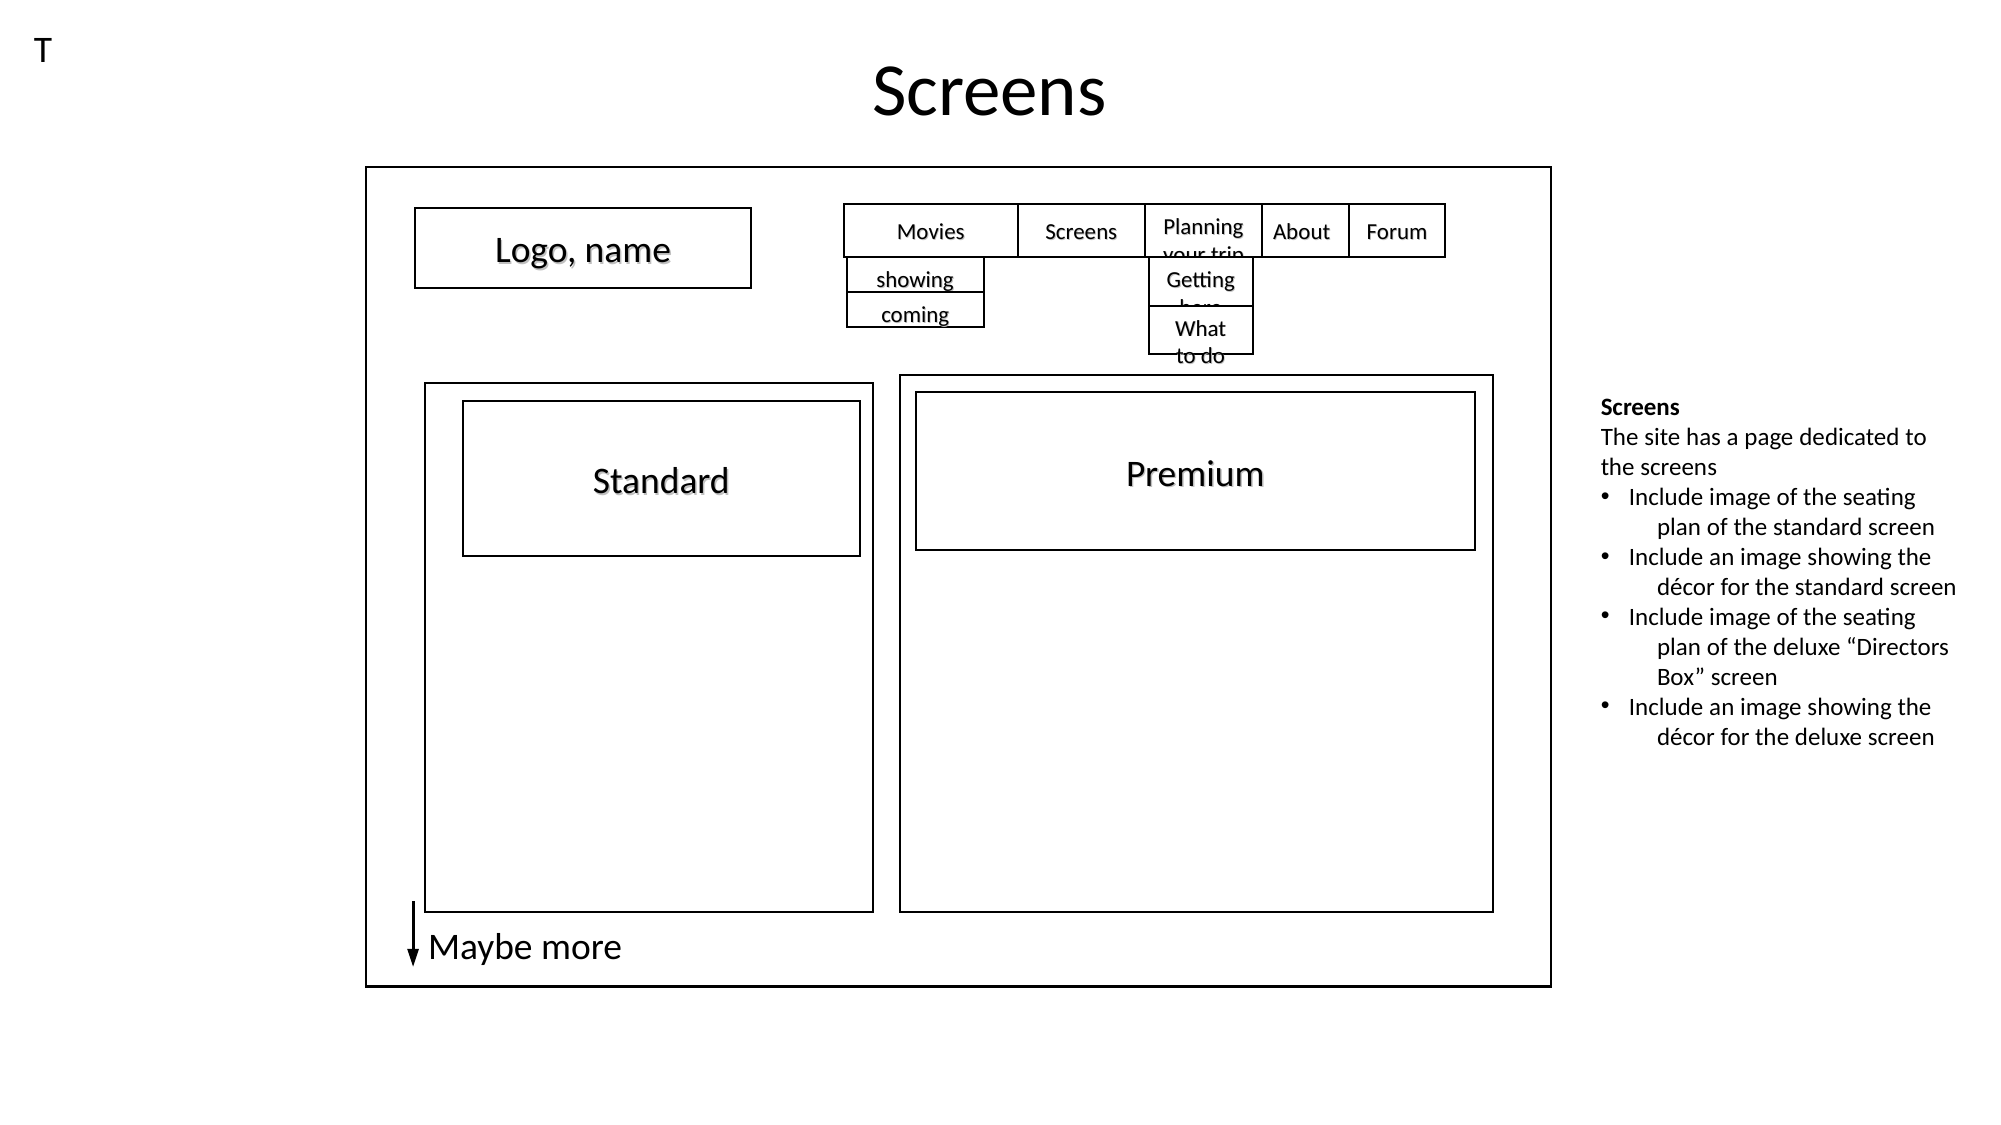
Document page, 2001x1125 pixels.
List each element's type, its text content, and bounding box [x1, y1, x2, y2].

text_box T [18, 17, 68, 79]
text_box Standard [463, 401, 860, 556]
text_box Premium [916, 392, 1475, 550]
text_box coming [847, 292, 984, 327]
text_box Screens [255, 32, 1724, 139]
text_box showing [847, 257, 984, 292]
text_box What to do [1149, 306, 1253, 354]
text_box Logo, name [415, 208, 751, 288]
text_box Screens The site has a page dedicated to the screens Include image of the seating plan of the standard screen Include an image showing the décor for the standard screen Include image of the seating plan of the deluxe “Directors Box” screen Include an image showing the décor for the deluxe screen [1585, 383, 1976, 793]
text_box Screens [1018, 204, 1145, 257]
text_box About [1262, 204, 1349, 257]
text_box Movies [844, 204, 1018, 257]
text_box Forum [1349, 204, 1445, 257]
text_box Planning your trip [1145, 204, 1262, 257]
text_box Maybe more [413, 914, 640, 976]
text_box Getting here [1149, 257, 1253, 306]
